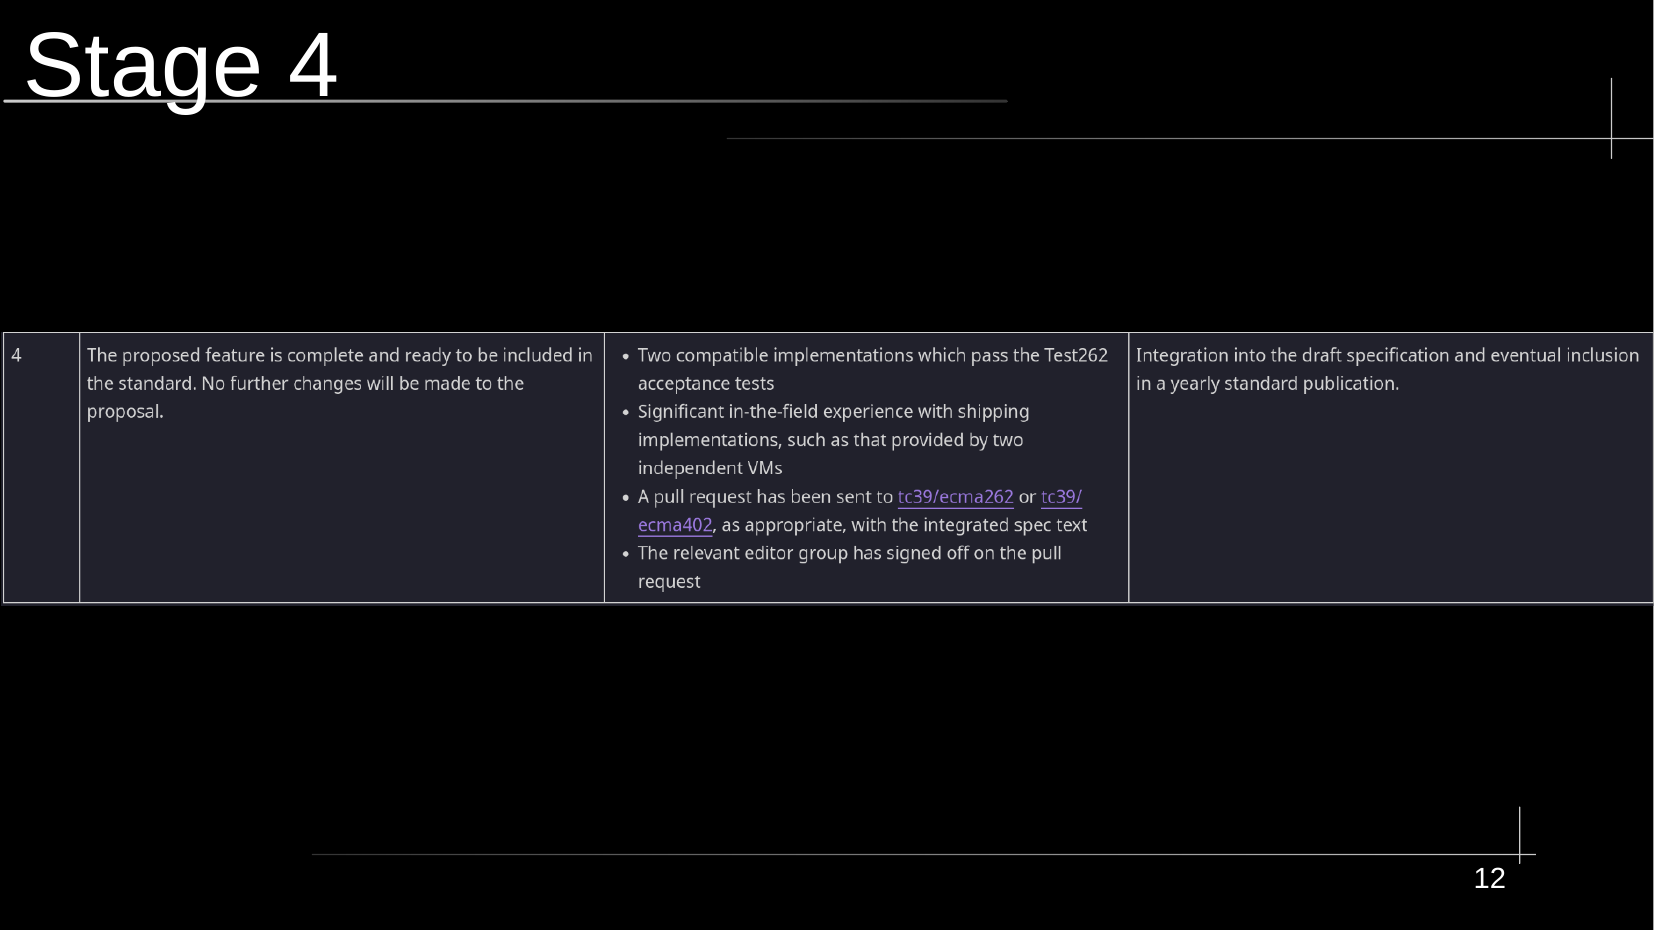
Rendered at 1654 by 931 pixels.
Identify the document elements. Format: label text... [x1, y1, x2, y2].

title Stage 4 [23, 11, 1589, 119]
picture [1, 332, 1654, 606]
